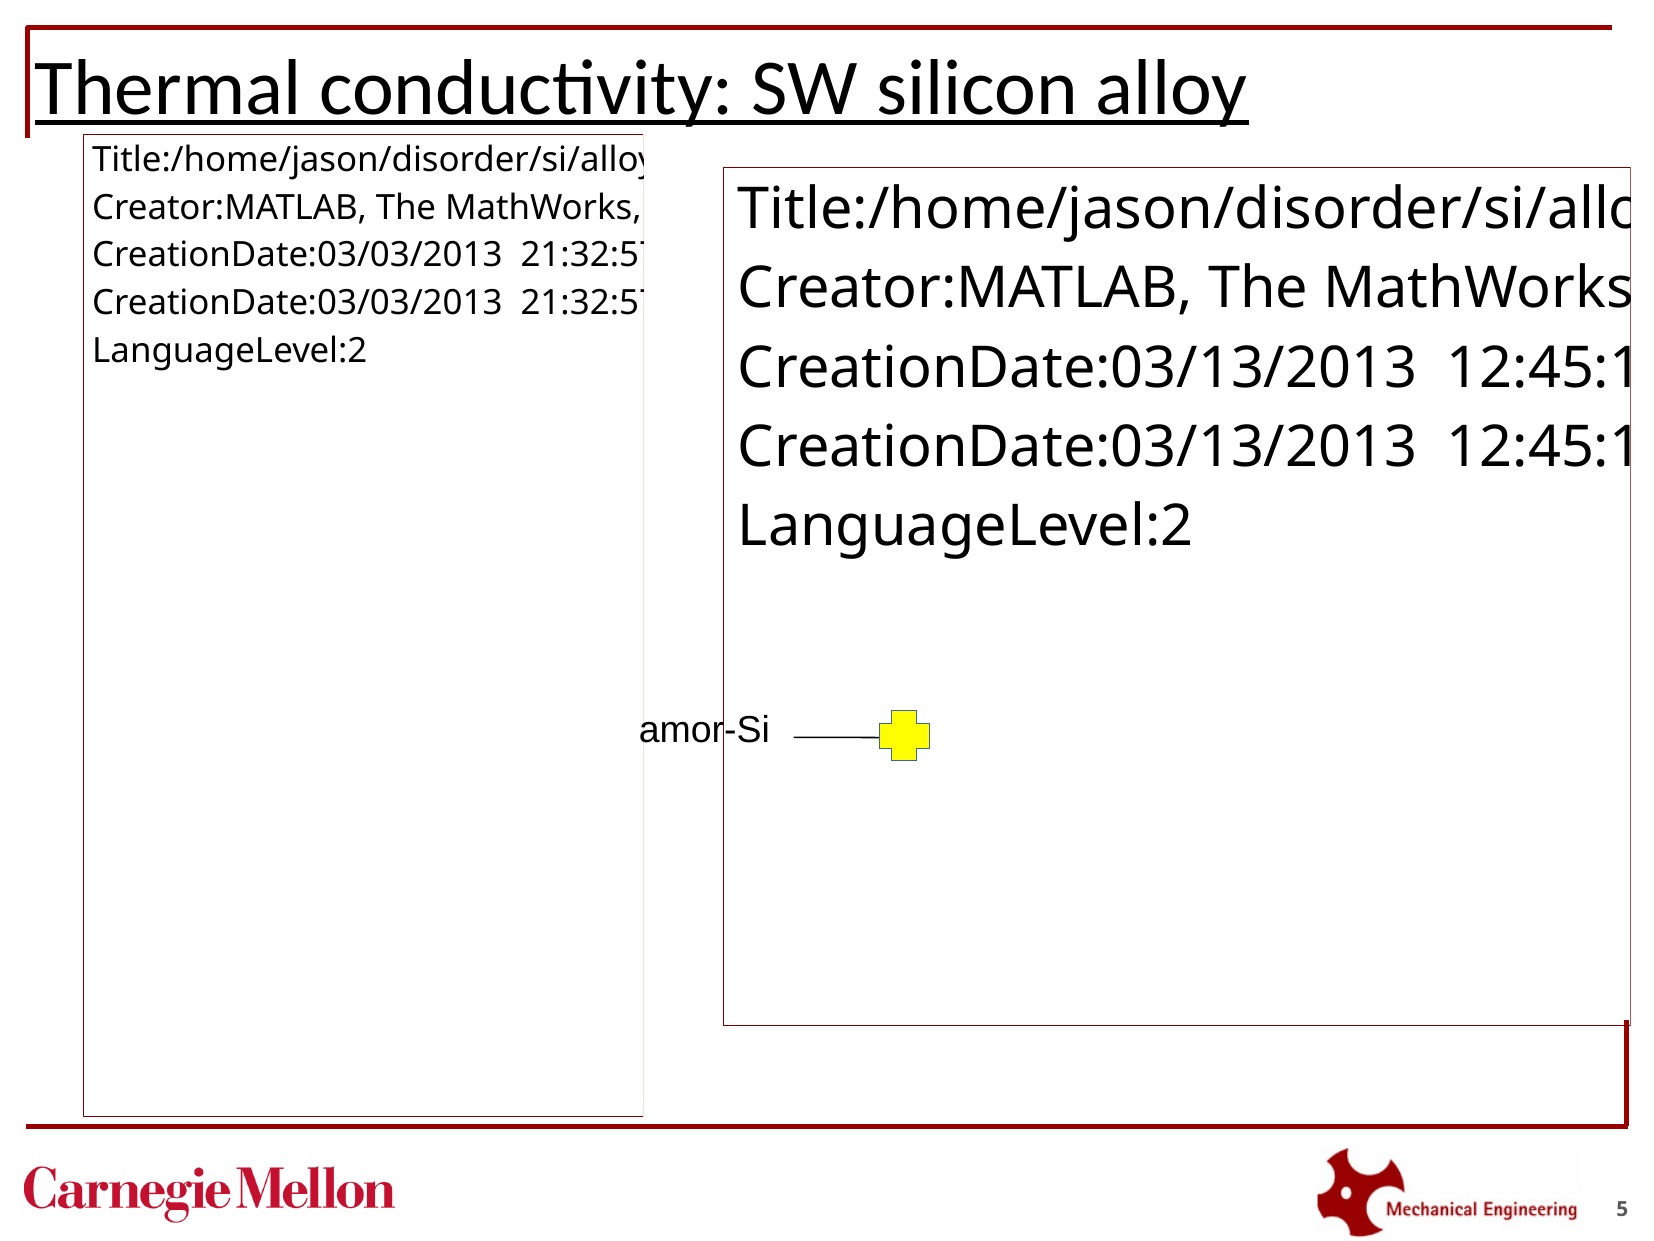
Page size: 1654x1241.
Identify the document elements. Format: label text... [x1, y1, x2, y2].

picture [719, 163, 1631, 1026]
text_box amor-Si [624, 697, 807, 764]
picture [1314, 1140, 1585, 1240]
picture [80, 140, 644, 1117]
picture [17, 1157, 403, 1224]
text_box [879, 710, 930, 761]
title Thermal conductivity: SW silicon alloy [19, 27, 1621, 140]
